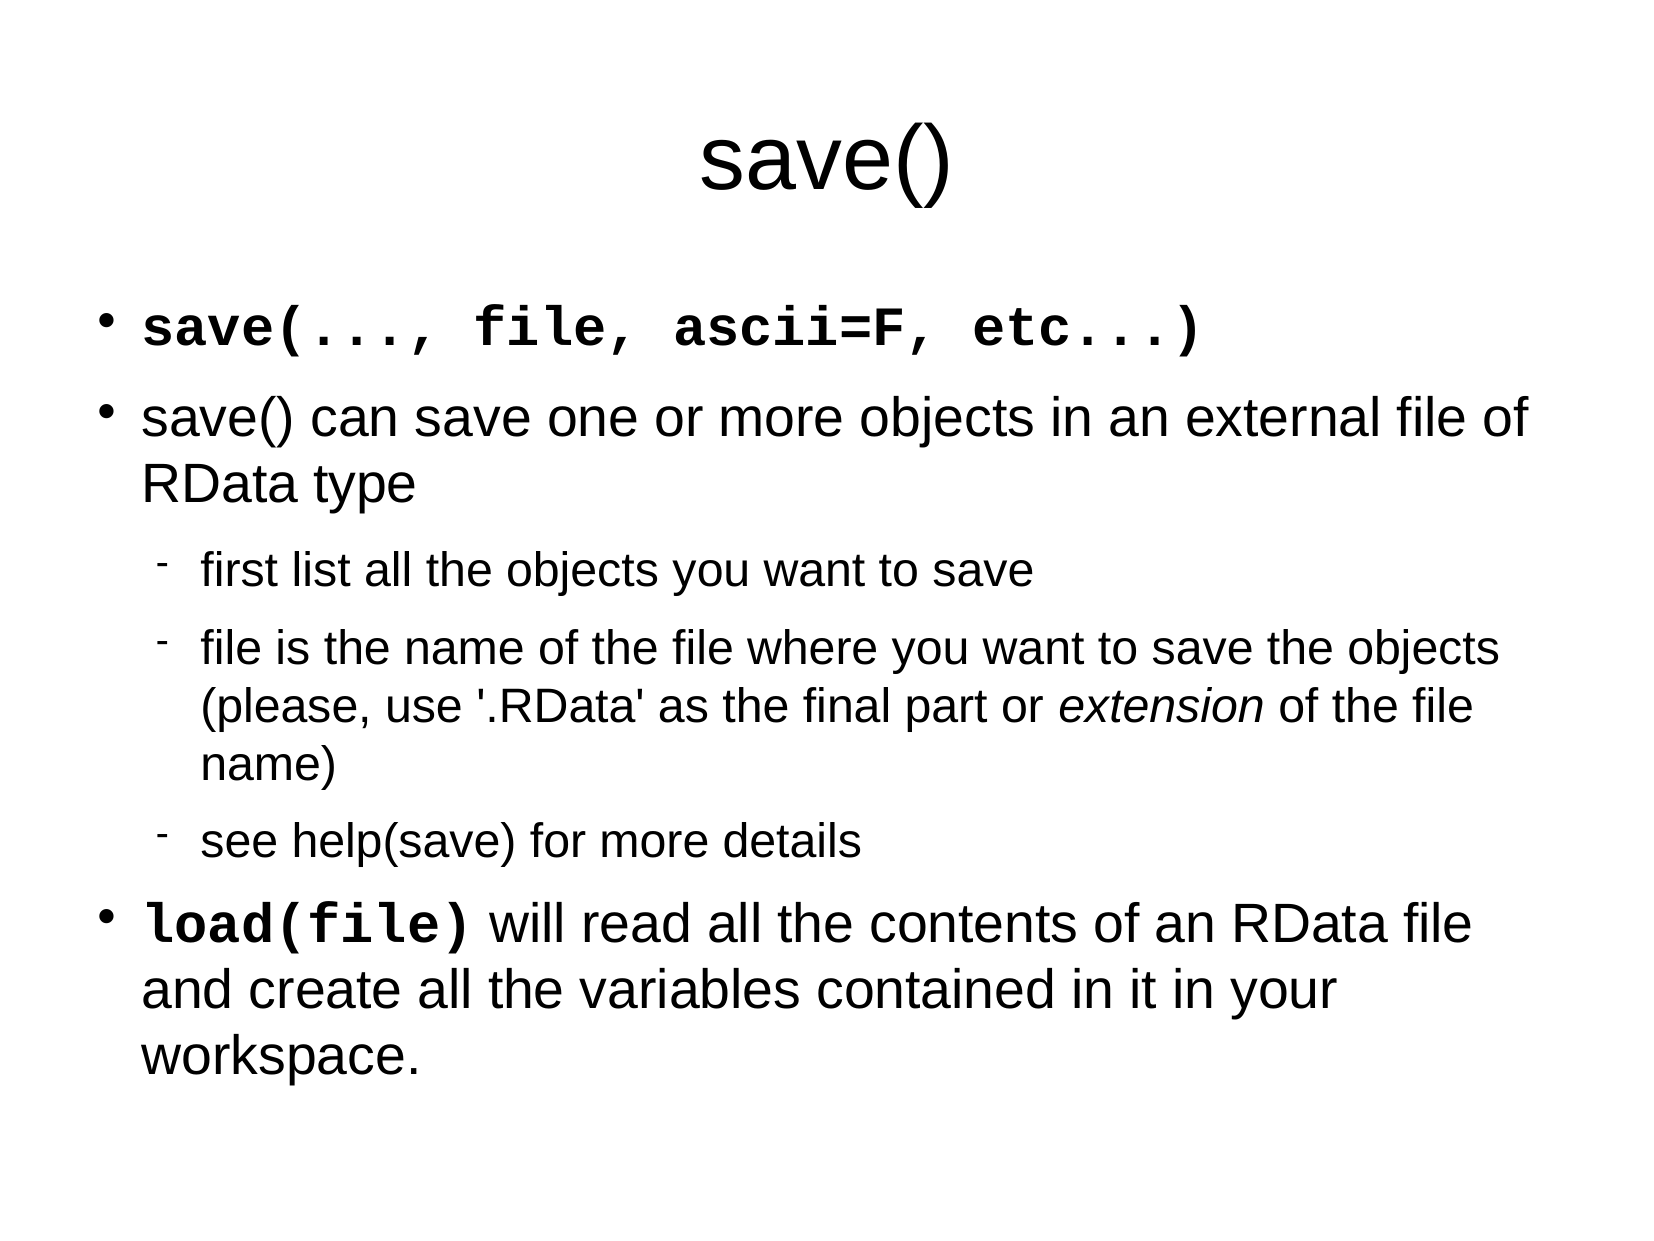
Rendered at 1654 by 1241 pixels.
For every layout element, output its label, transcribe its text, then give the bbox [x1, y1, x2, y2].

text_box save(..., file, ascii=F, etc...) save() can save one or more objects in an external file of RData type first list all the objects you want to save file is the name of the file where you want to save the objects (please, use '.RData' as the final part or extension of the file name) see help(save) for more details load(file) will read all the contents of an RData file and create all the variables contained in it in your workspace. [82, 290, 1571, 1087]
text_box save() [82, 49, 1571, 257]
